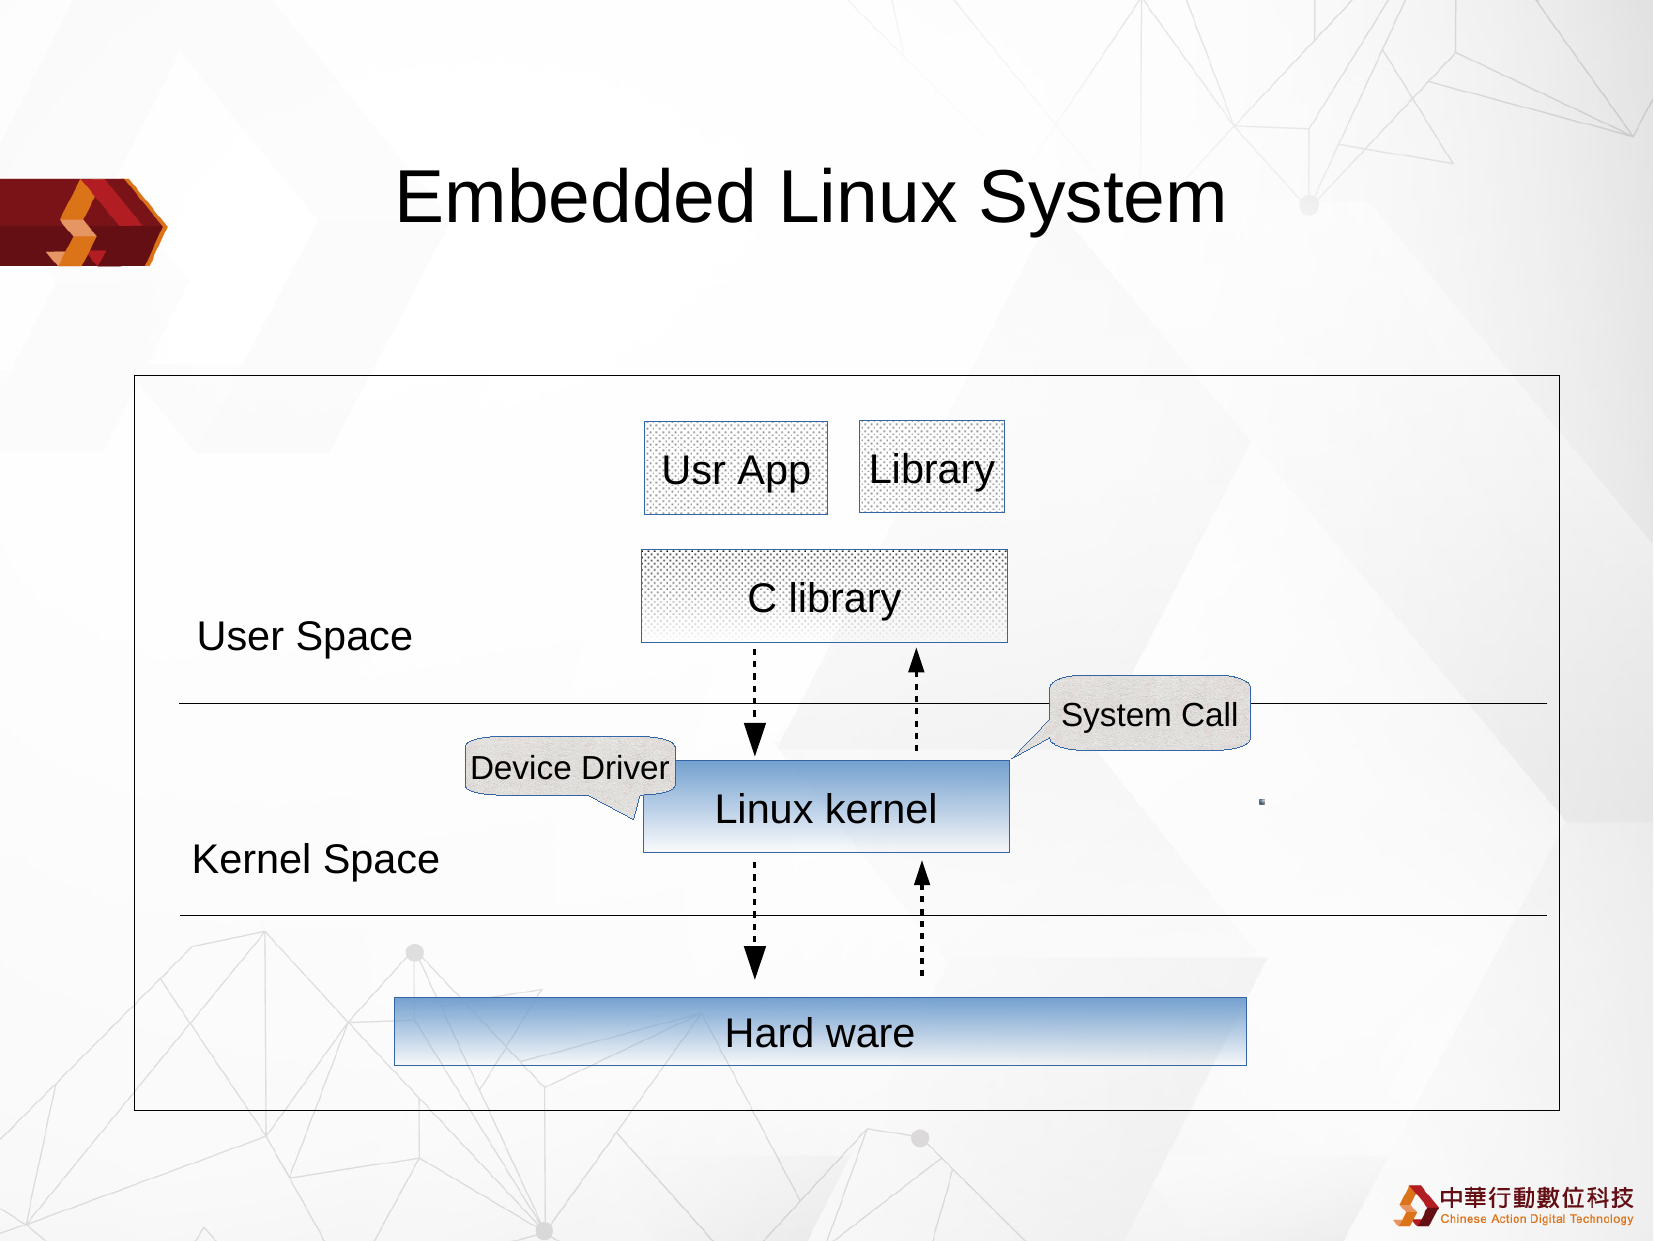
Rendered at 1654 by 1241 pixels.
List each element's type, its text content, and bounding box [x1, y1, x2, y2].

text_box Usr App [644, 421, 828, 515]
text_box Linux kernel [643, 760, 1010, 853]
text_box System Call [1011, 675, 1251, 759]
title Embedded Linux System [117, 112, 1506, 281]
text_box Library [859, 420, 1005, 513]
text_box Hard ware [394, 997, 1247, 1066]
text_box C library [641, 549, 1008, 643]
picture [0, 0, 1654, 1241]
text_box Kernel Space [176, 825, 480, 890]
text_box User Space [181, 601, 525, 676]
text_box Device Driver [465, 736, 676, 820]
